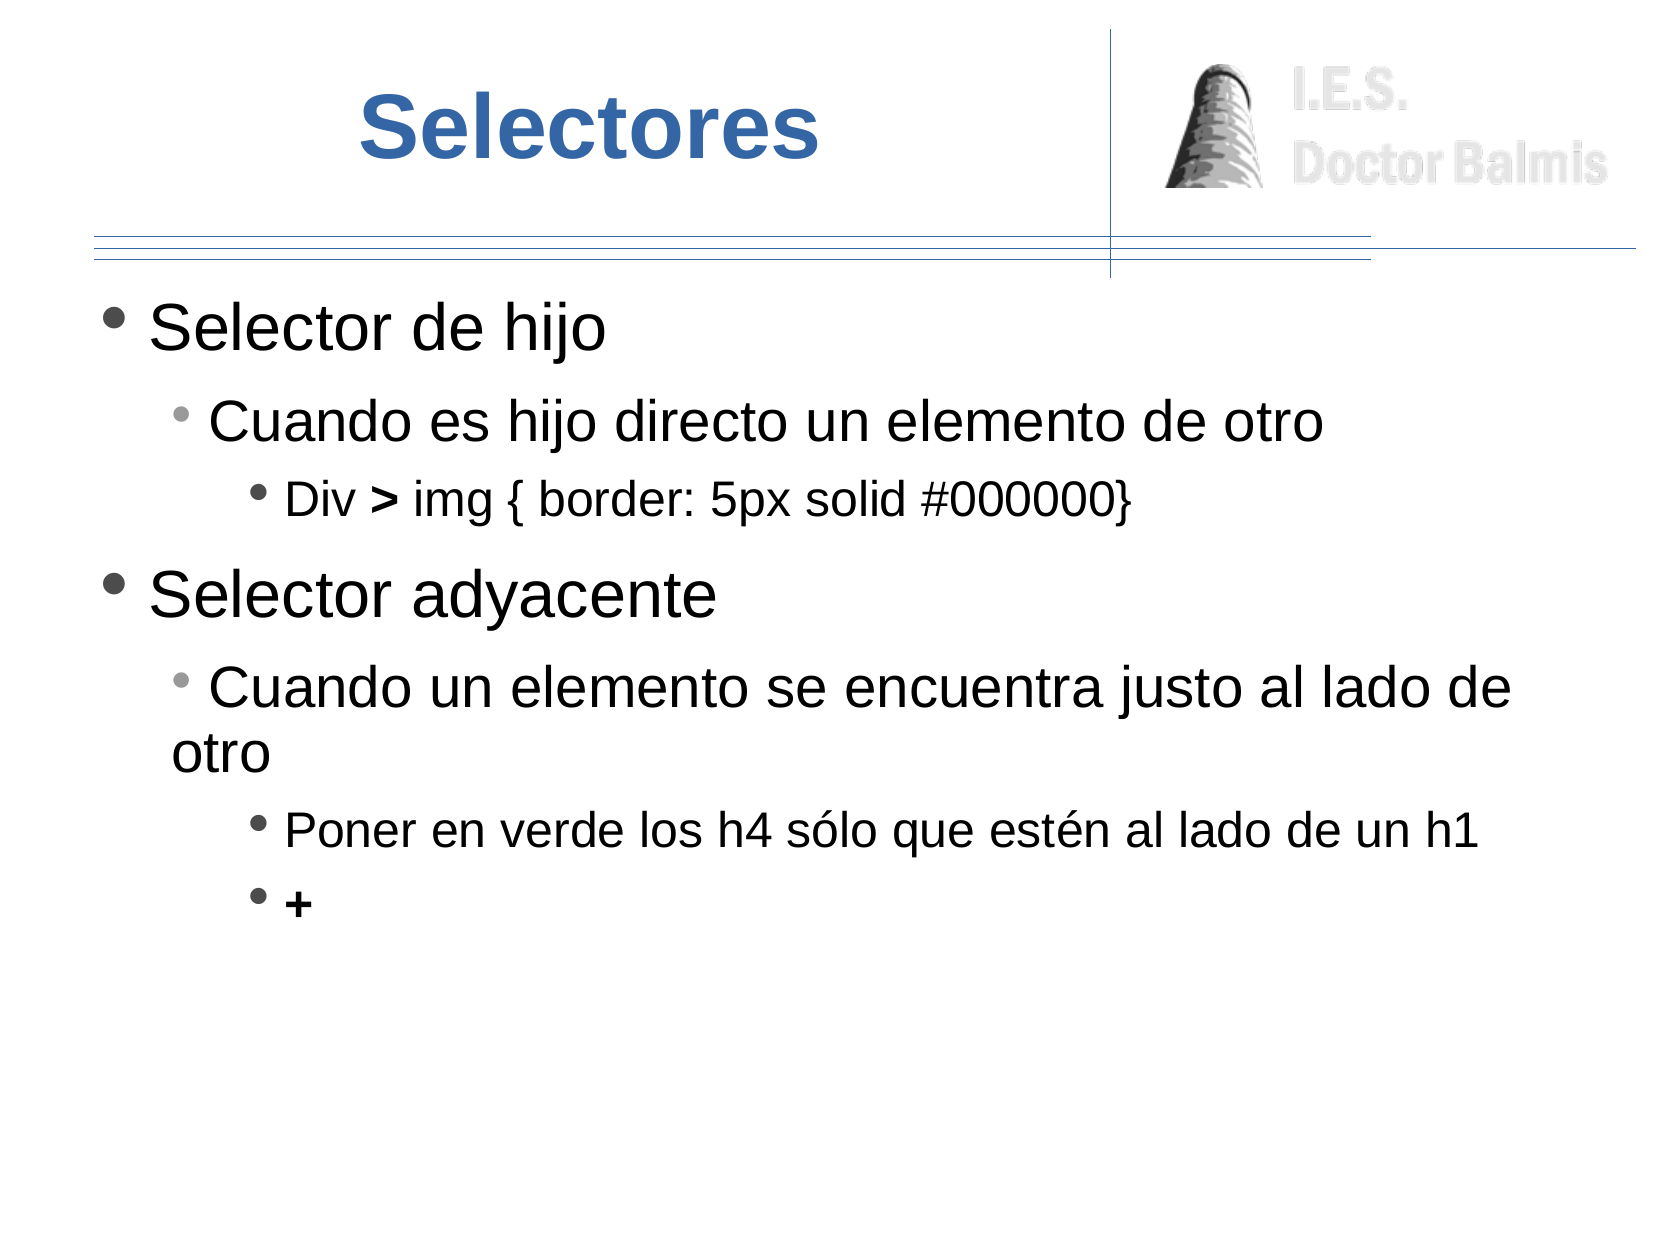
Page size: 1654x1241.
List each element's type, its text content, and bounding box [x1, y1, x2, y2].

list Selector de hijo Cuando es hijo directo un elemento de otro Div > img { border: 5px solid #000000} Selector adyacente Cuando un elemento se encuentra justo al lado de otro Poner en verde los h4 sólo que estén al lado de un h1 + [82, 290, 1571, 1010]
picture [1133, 64, 1619, 188]
title Selectores [118, 23, 1063, 231]
